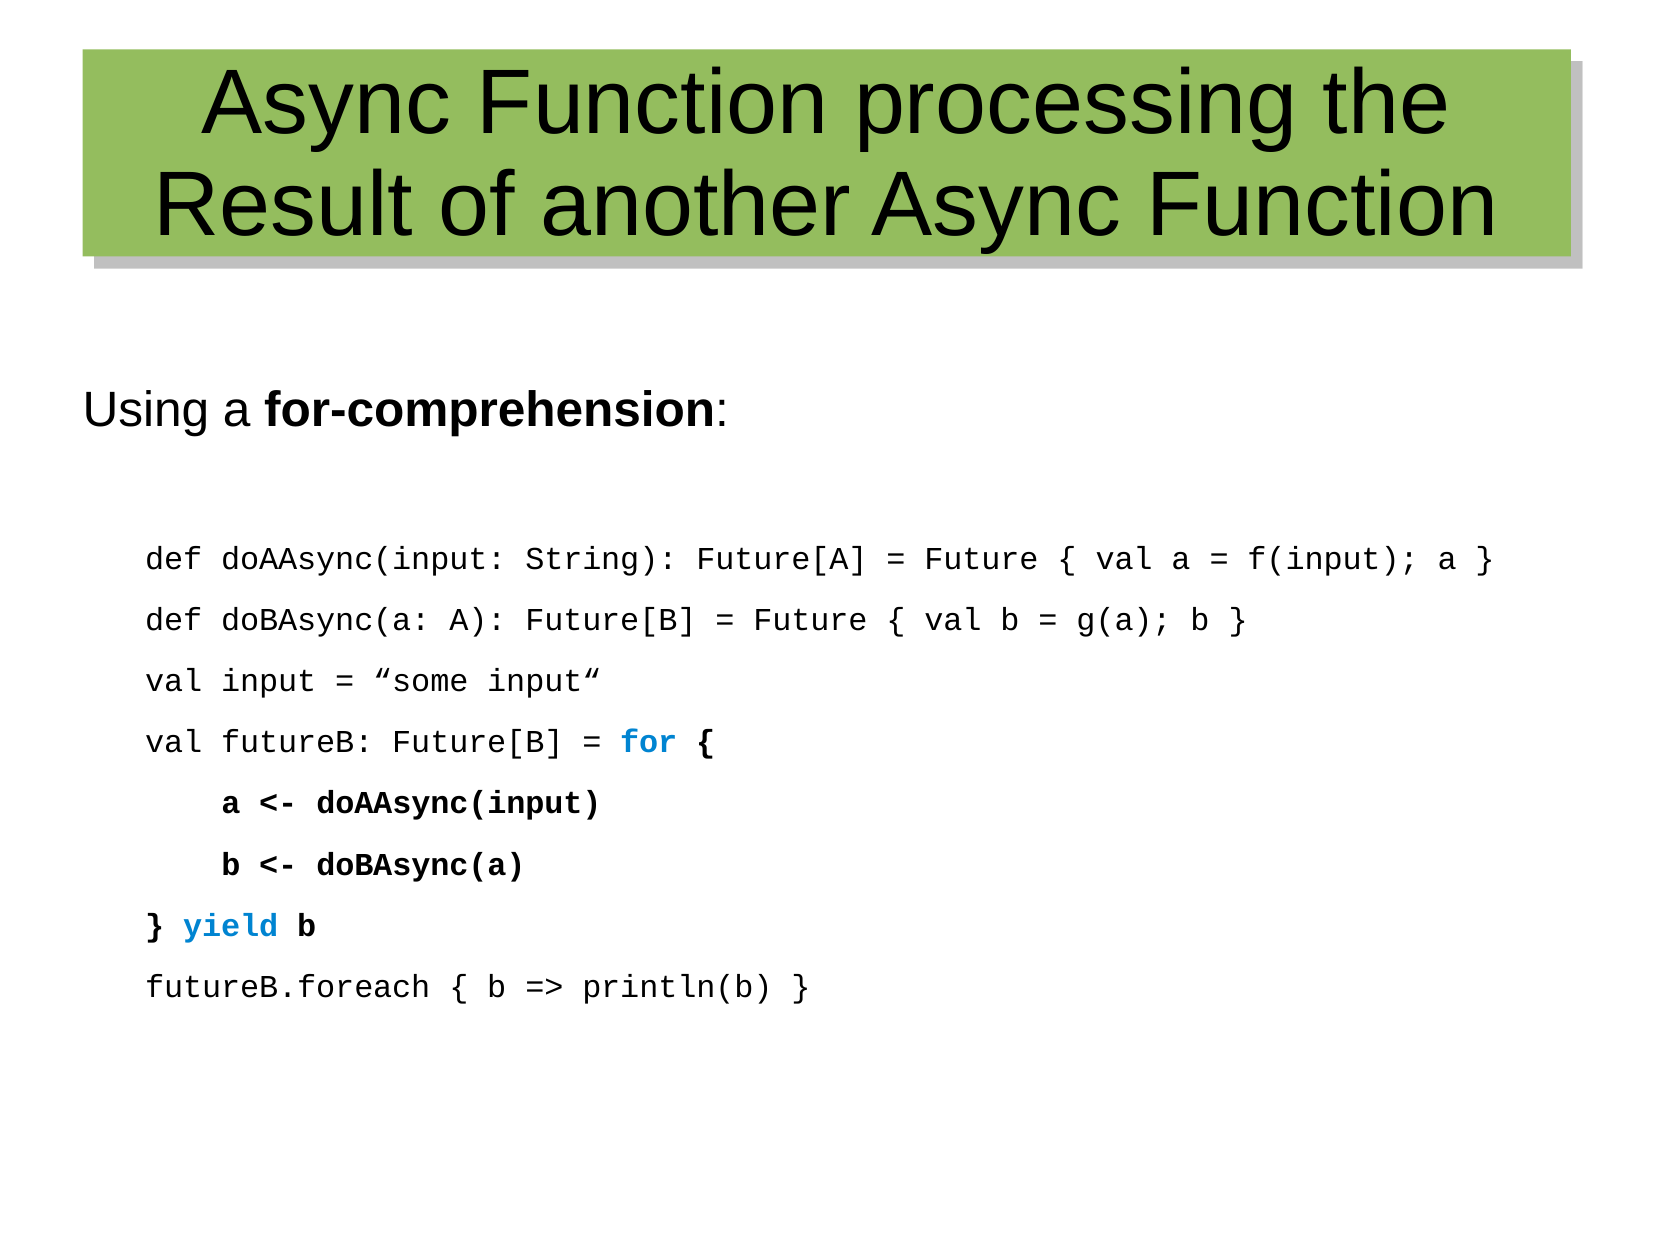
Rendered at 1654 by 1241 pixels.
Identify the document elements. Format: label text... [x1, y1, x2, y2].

list Using a for-comprehension: def doAAsync(input: String): Future[A] = Future { val a = f(input); a } def doBAsync(a: A): Future[B] = Future { val b = g(a); b } val input = “some input“ val futureB: Future[B] = for { a <- doAAsync(input) b <- doBAsync(a) } yield b futureB.foreach { b => println(b) } [82, 293, 1571, 1014]
title Async Function processing the Result of another Async Function [82, 49, 1571, 257]
